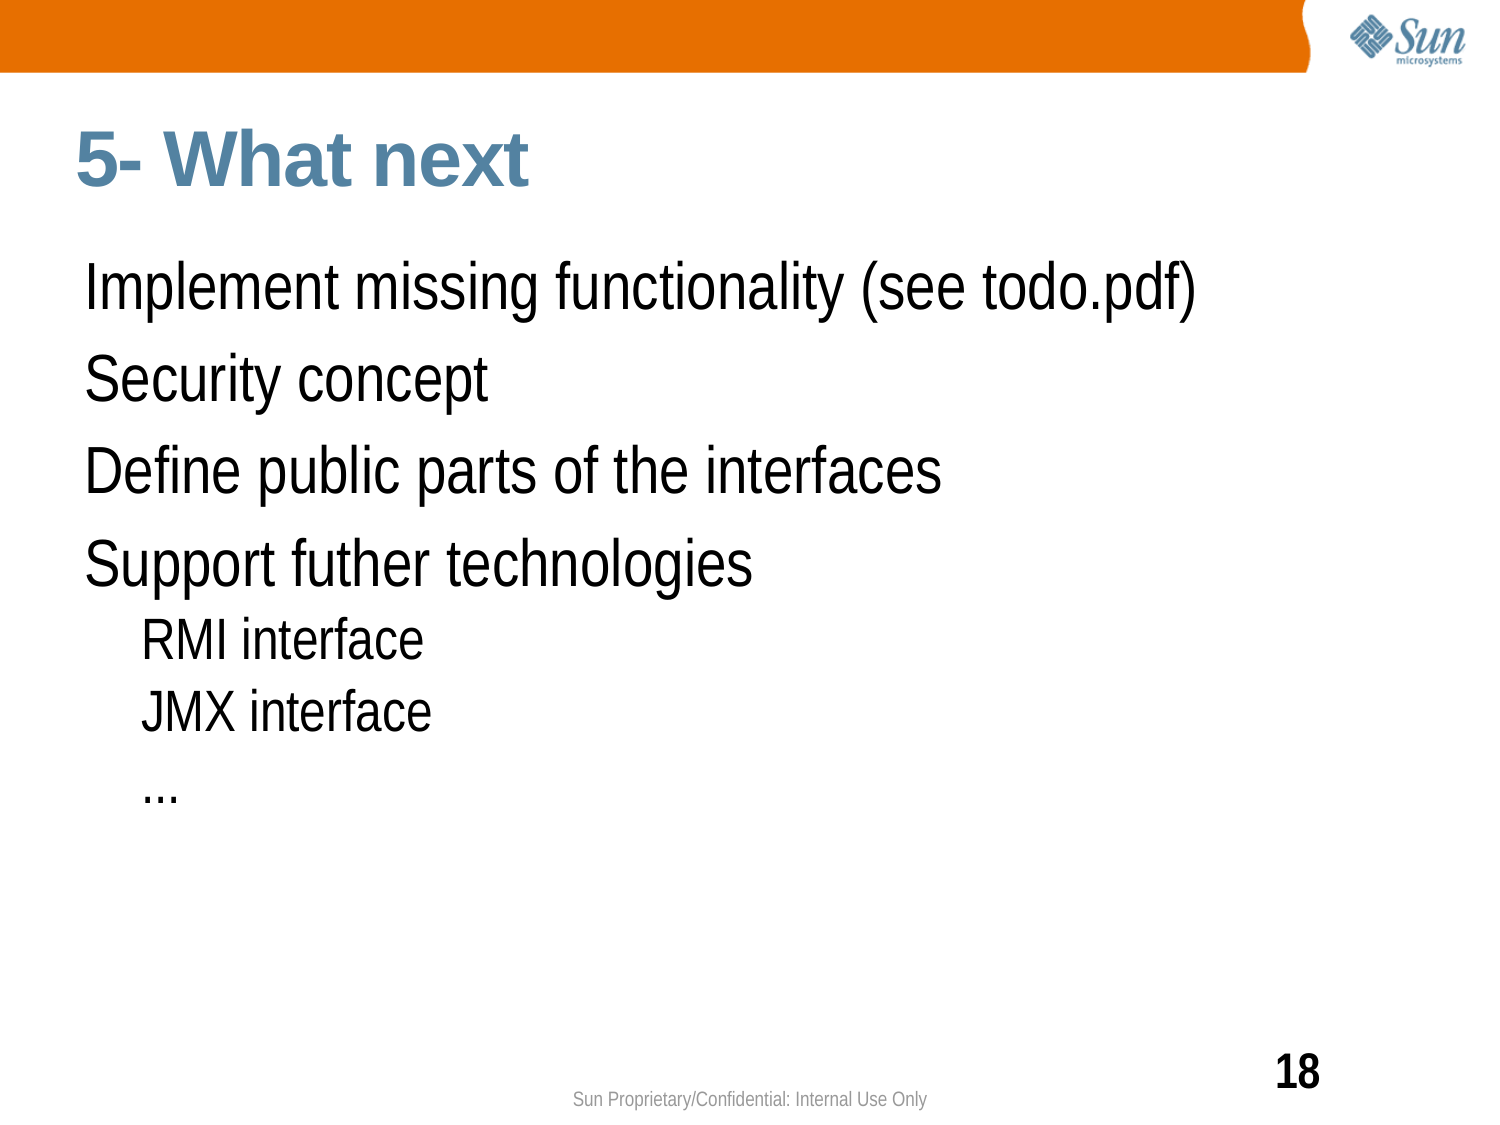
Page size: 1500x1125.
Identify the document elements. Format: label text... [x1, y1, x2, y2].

title 5- What next [75, 122, 1438, 228]
list Implement missing functionality (see todo.pdf) Security concept Define public parts of the interfaces Support futher technologies RMI interface JMX interface ... [64, 257, 1402, 1017]
picture [0, 0, 1500, 75]
